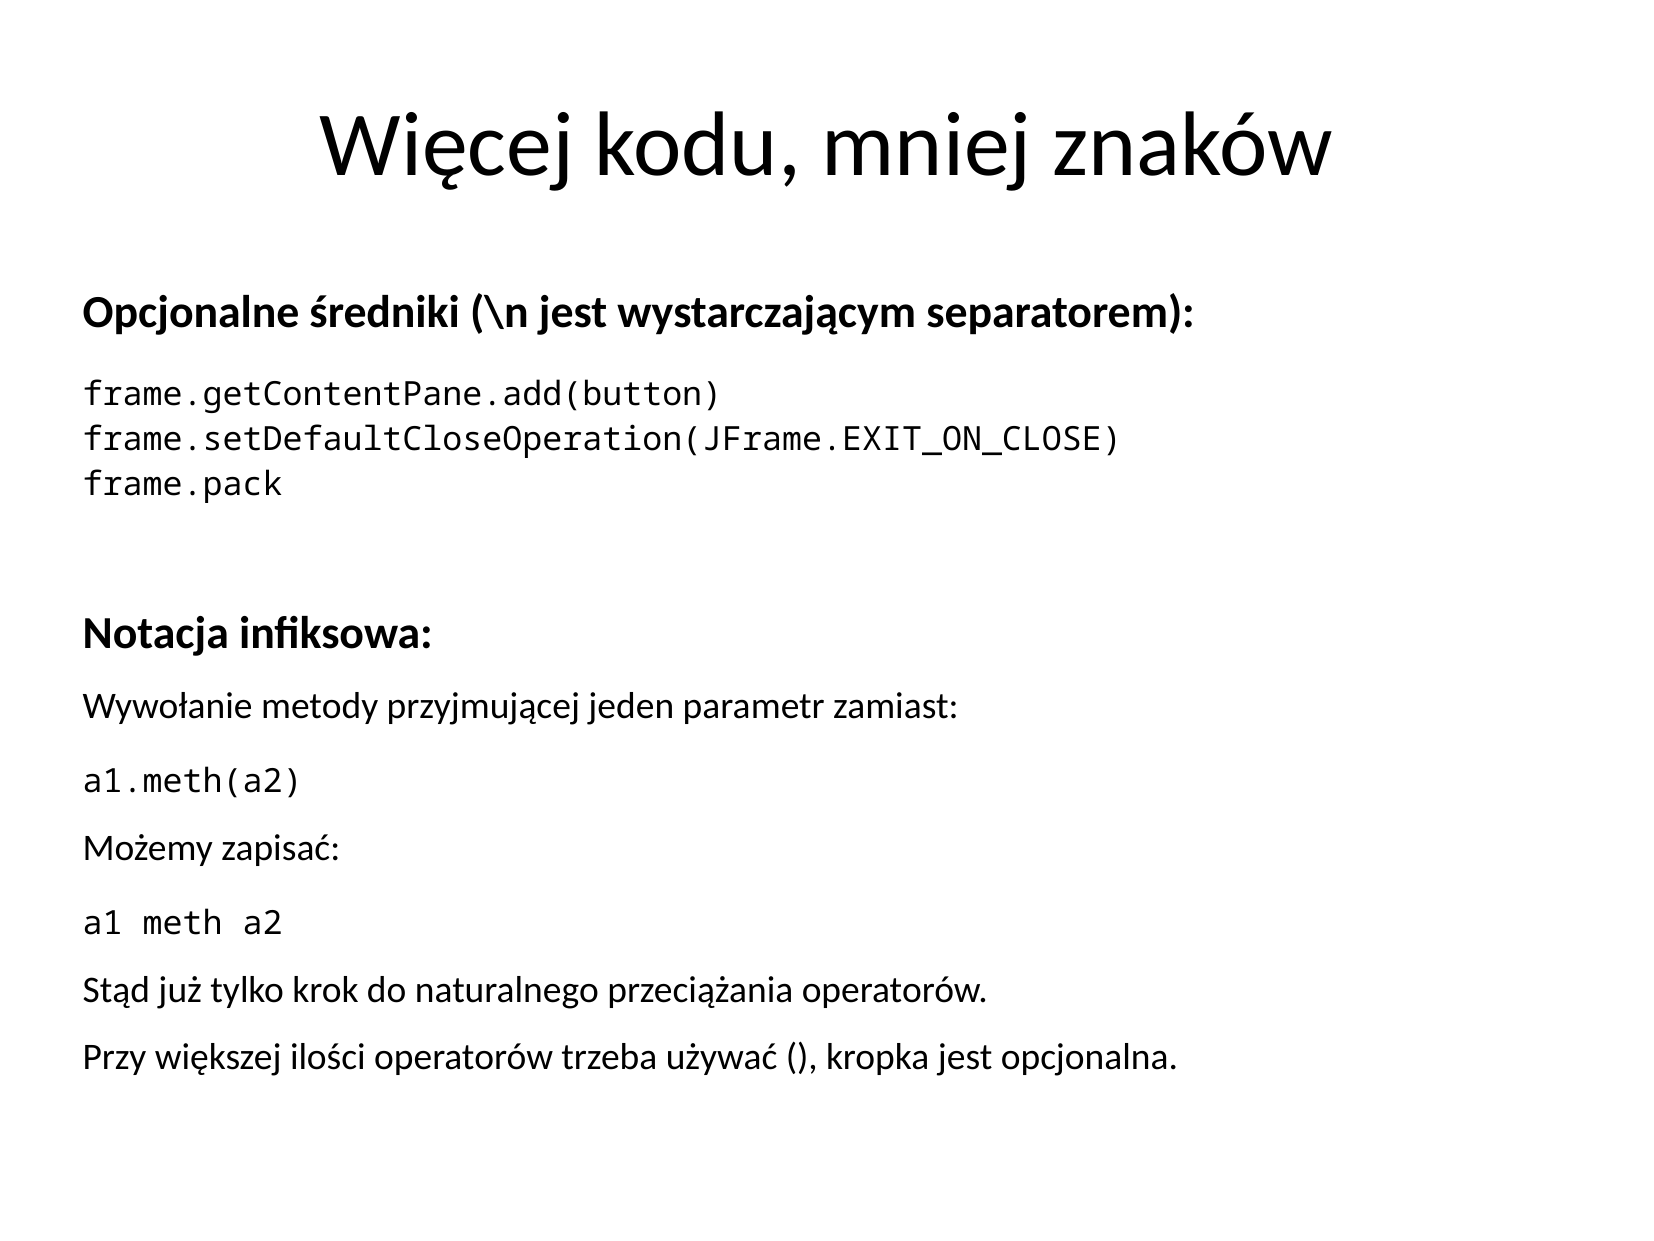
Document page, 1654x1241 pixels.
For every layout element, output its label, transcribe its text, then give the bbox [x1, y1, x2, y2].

title Więcej kodu, mniej znaków [82, 56, 1571, 250]
list Opcjonalne średniki (\n jest wystarczającym separatorem): frame.getContentPane.add(button) frame.setDefaultCloseOperation(JFrame.EXIT_ON_CLOSE) frame.pack Notacja infiksowa: Wywołanie metody przyjmującej jeden parametr zamiast: a1.meth(a2) Możemy zapisać: a1 meth a2 Stąd już tylko krok do naturalnego przeciążania operatorów. Przy większej ilości operatorów trzeba używać (), kropka jest opcjonalna. [82, 290, 1571, 1111]
